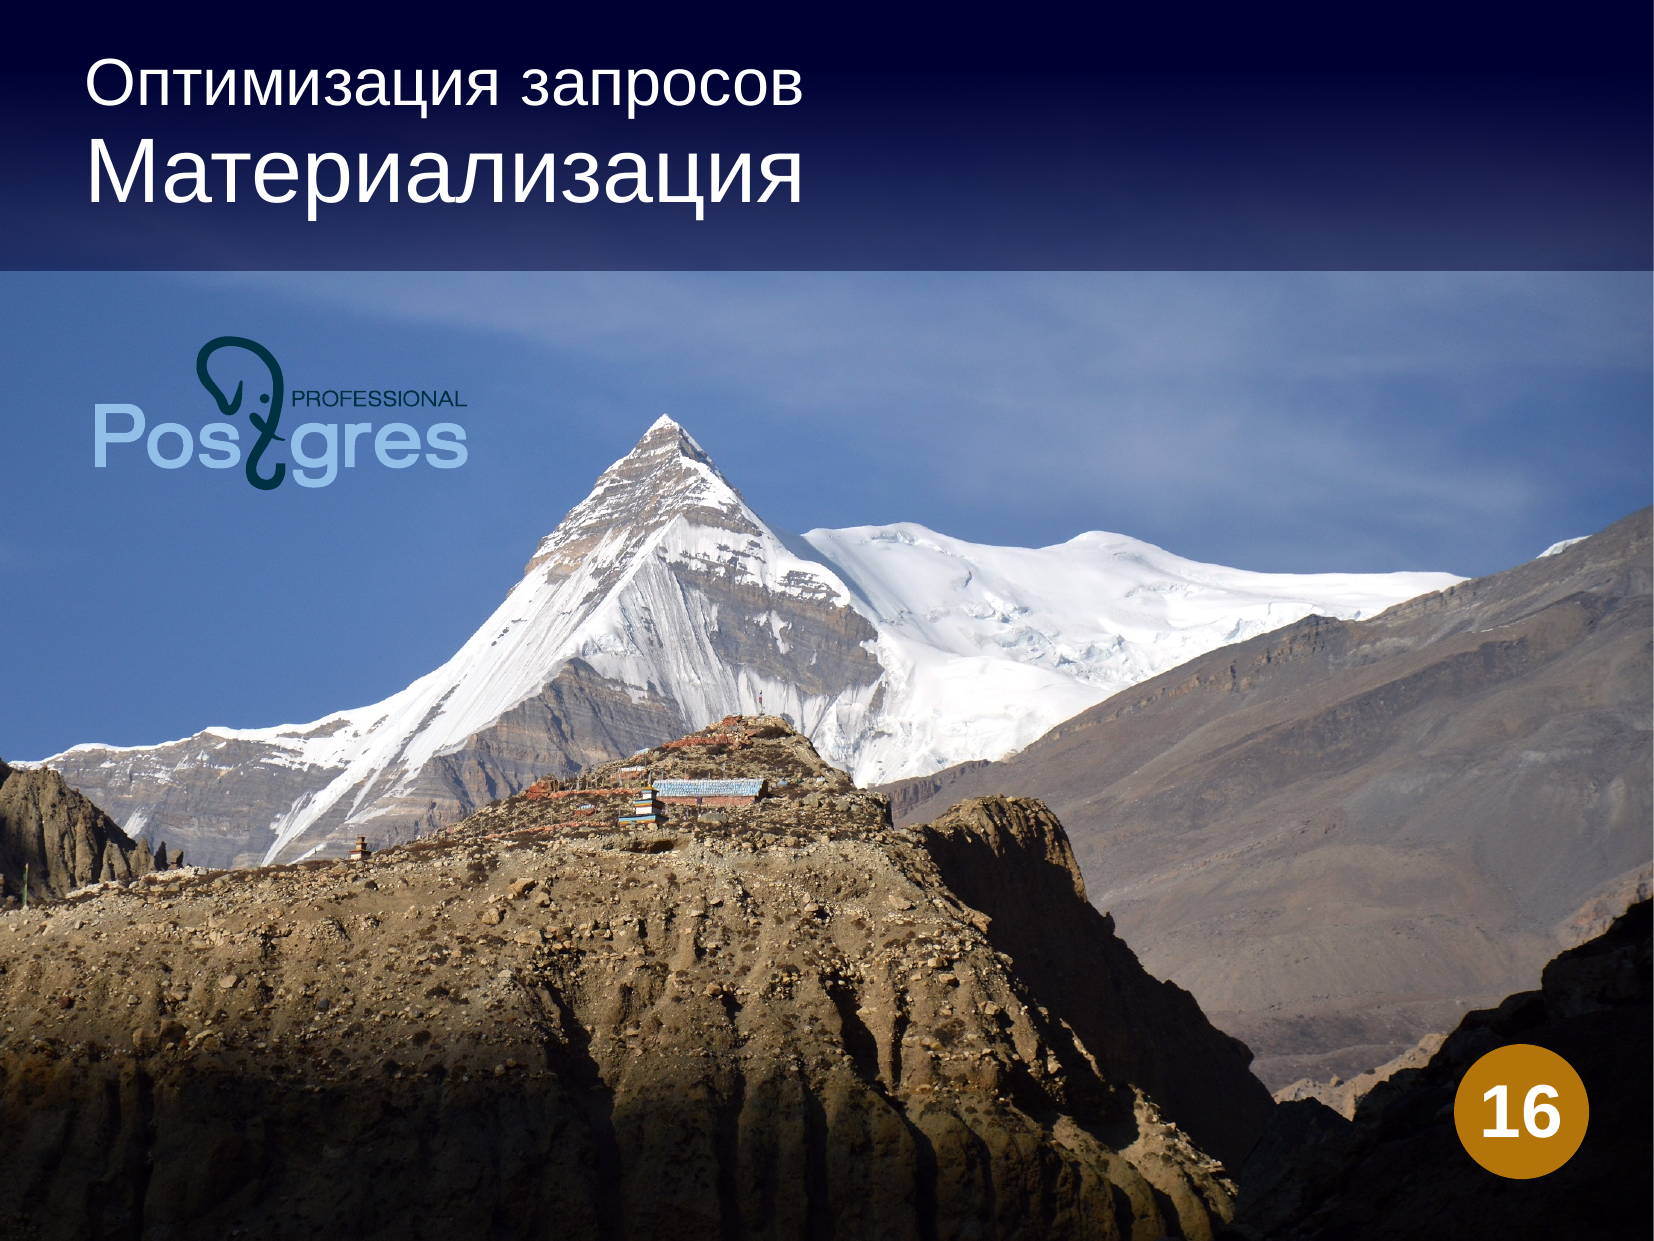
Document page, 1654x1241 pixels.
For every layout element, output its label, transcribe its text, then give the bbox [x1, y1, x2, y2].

picture [0, 271, 1654, 1241]
title Оптимизация запросов Материализация [84, 44, 1636, 251]
text_box 16 [1454, 1044, 1590, 1180]
